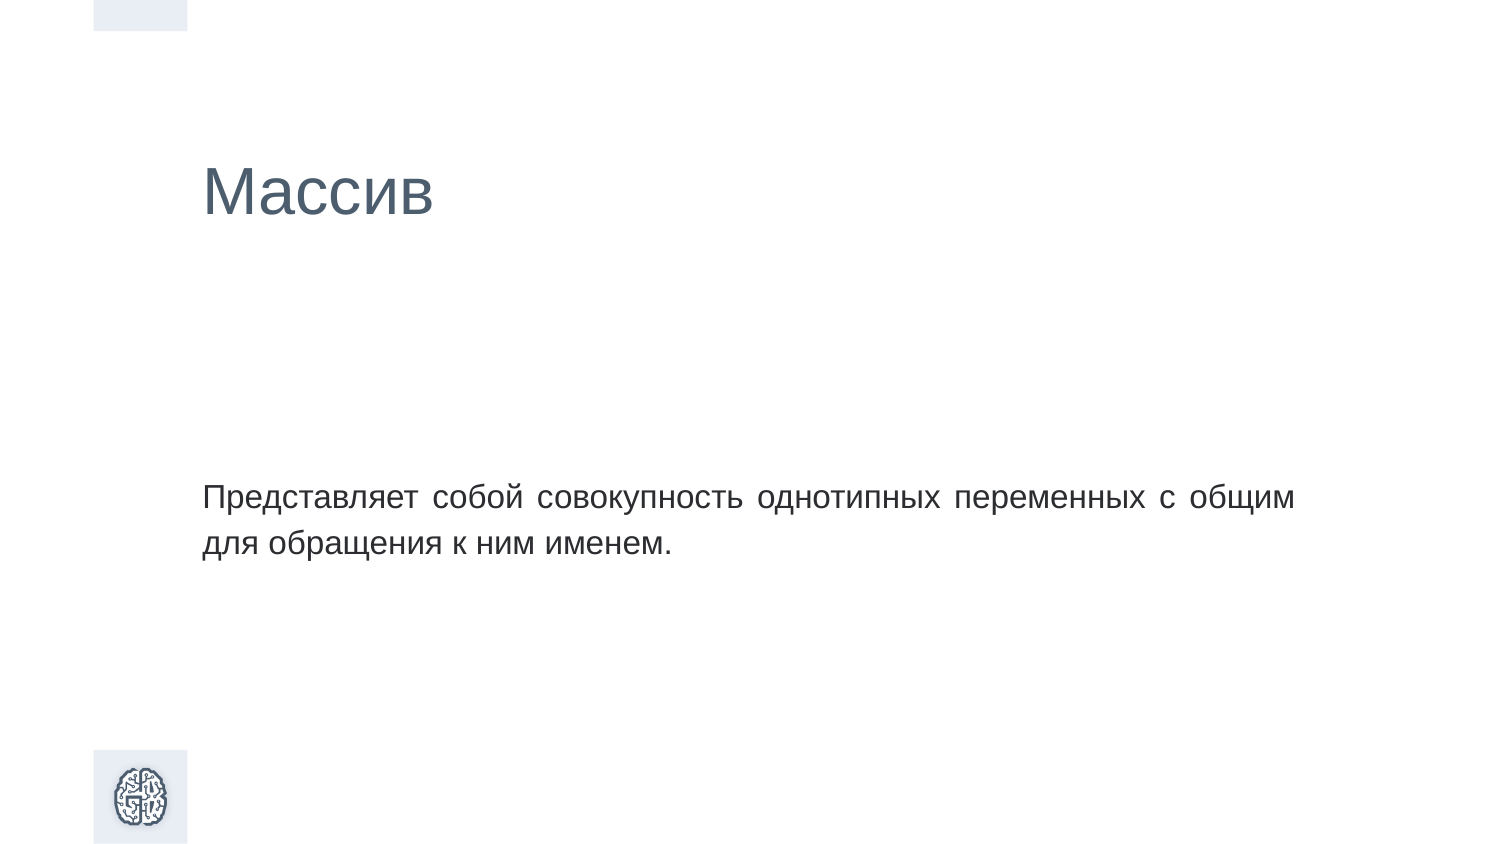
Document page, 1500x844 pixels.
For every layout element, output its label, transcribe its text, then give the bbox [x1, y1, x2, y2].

text_box Массив [187, 93, 1312, 282]
text_box Представляет собой совокупность однотипных переменных с общим для обращения к ним именем. [187, 334, 1312, 697]
picture [106, 760, 175, 834]
